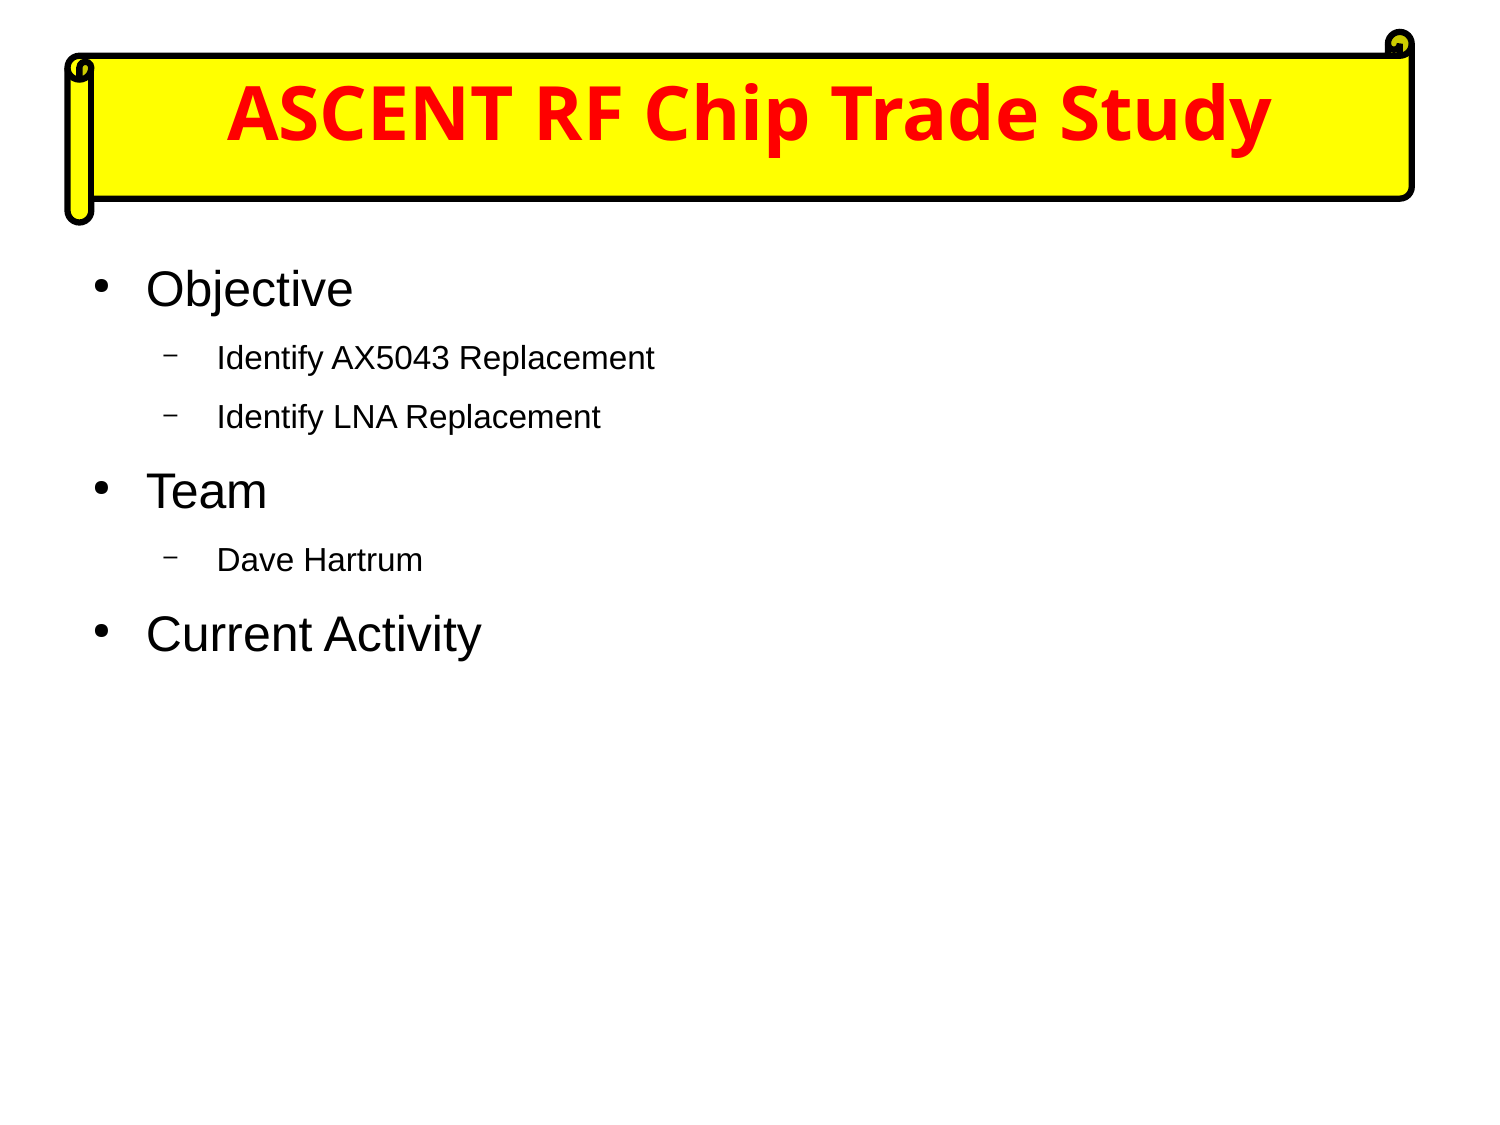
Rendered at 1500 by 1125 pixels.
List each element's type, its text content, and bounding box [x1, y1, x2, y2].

text_box [67, 164, 1412, 223]
text_box ASCENT RF Chip Trade Study [0, 58, 1500, 164]
list Objective Identify AX5043 Replacement Identify LNA Replacement Team Dave Hartrum Current Activity [75, 263, 1425, 916]
text_box [72, 31, 1412, 58]
